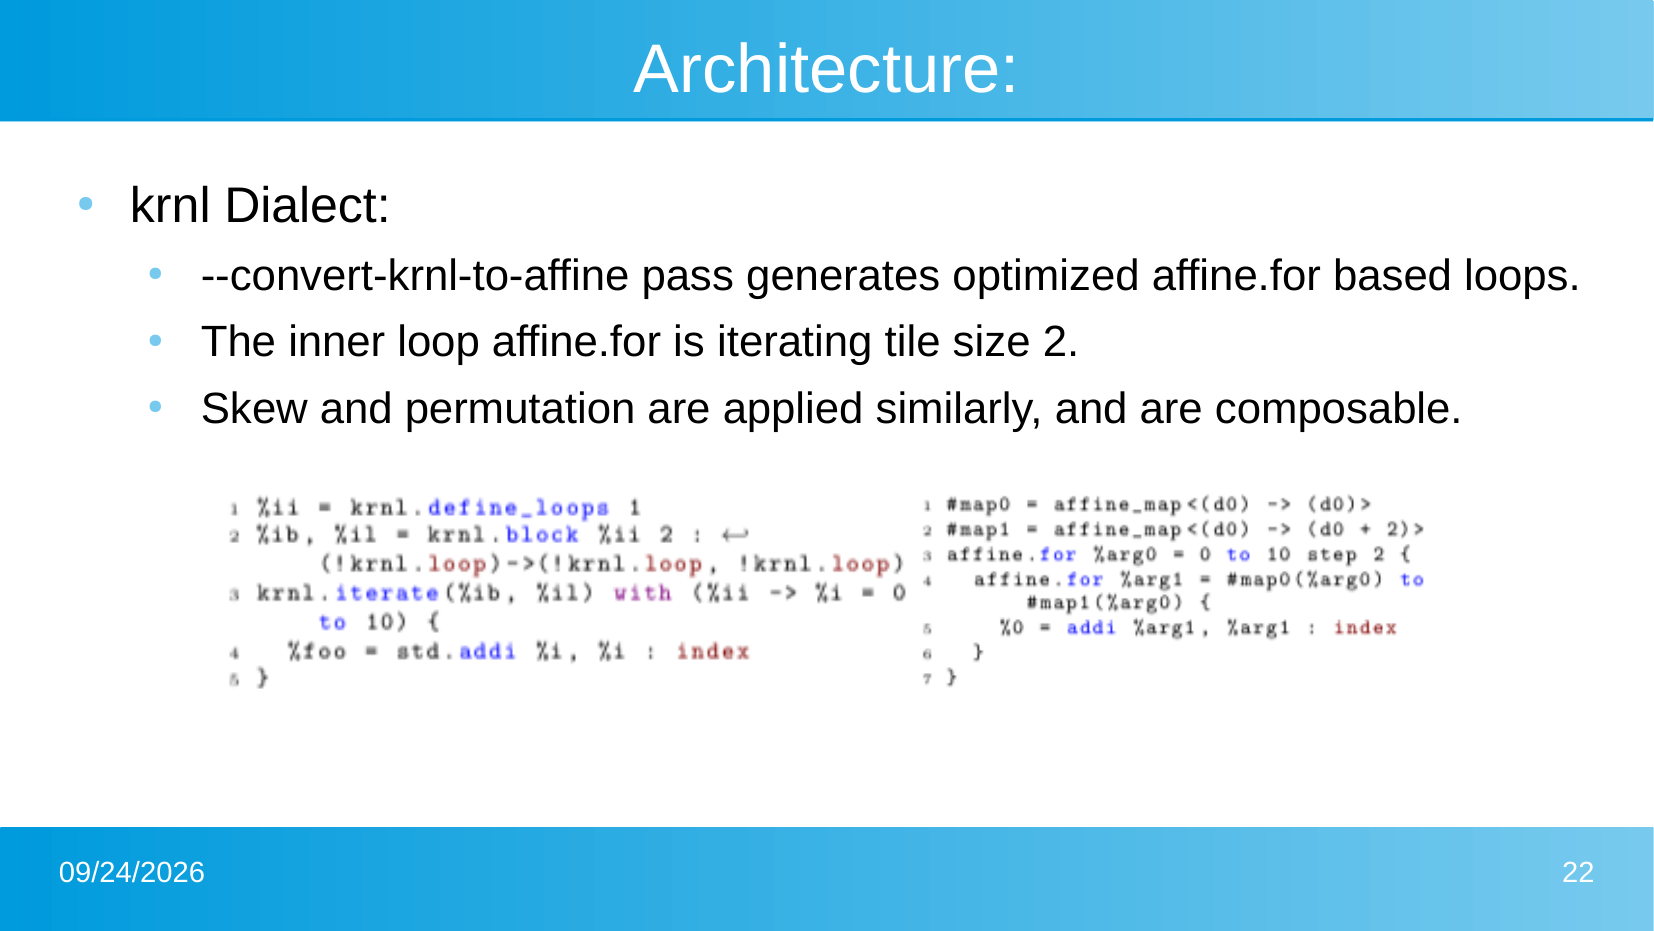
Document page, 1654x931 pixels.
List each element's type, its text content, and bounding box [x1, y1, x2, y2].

list krnl Dialect: --convert-krnl-to-affine pass generates optimized affine.for based loops. The inner loop affine.for is iterating tile size 2. Skew and permutation are applied similarly, and are composable. [59, 177, 1595, 768]
picture [219, 489, 1435, 707]
title Architecture: [59, 29, 1595, 108]
